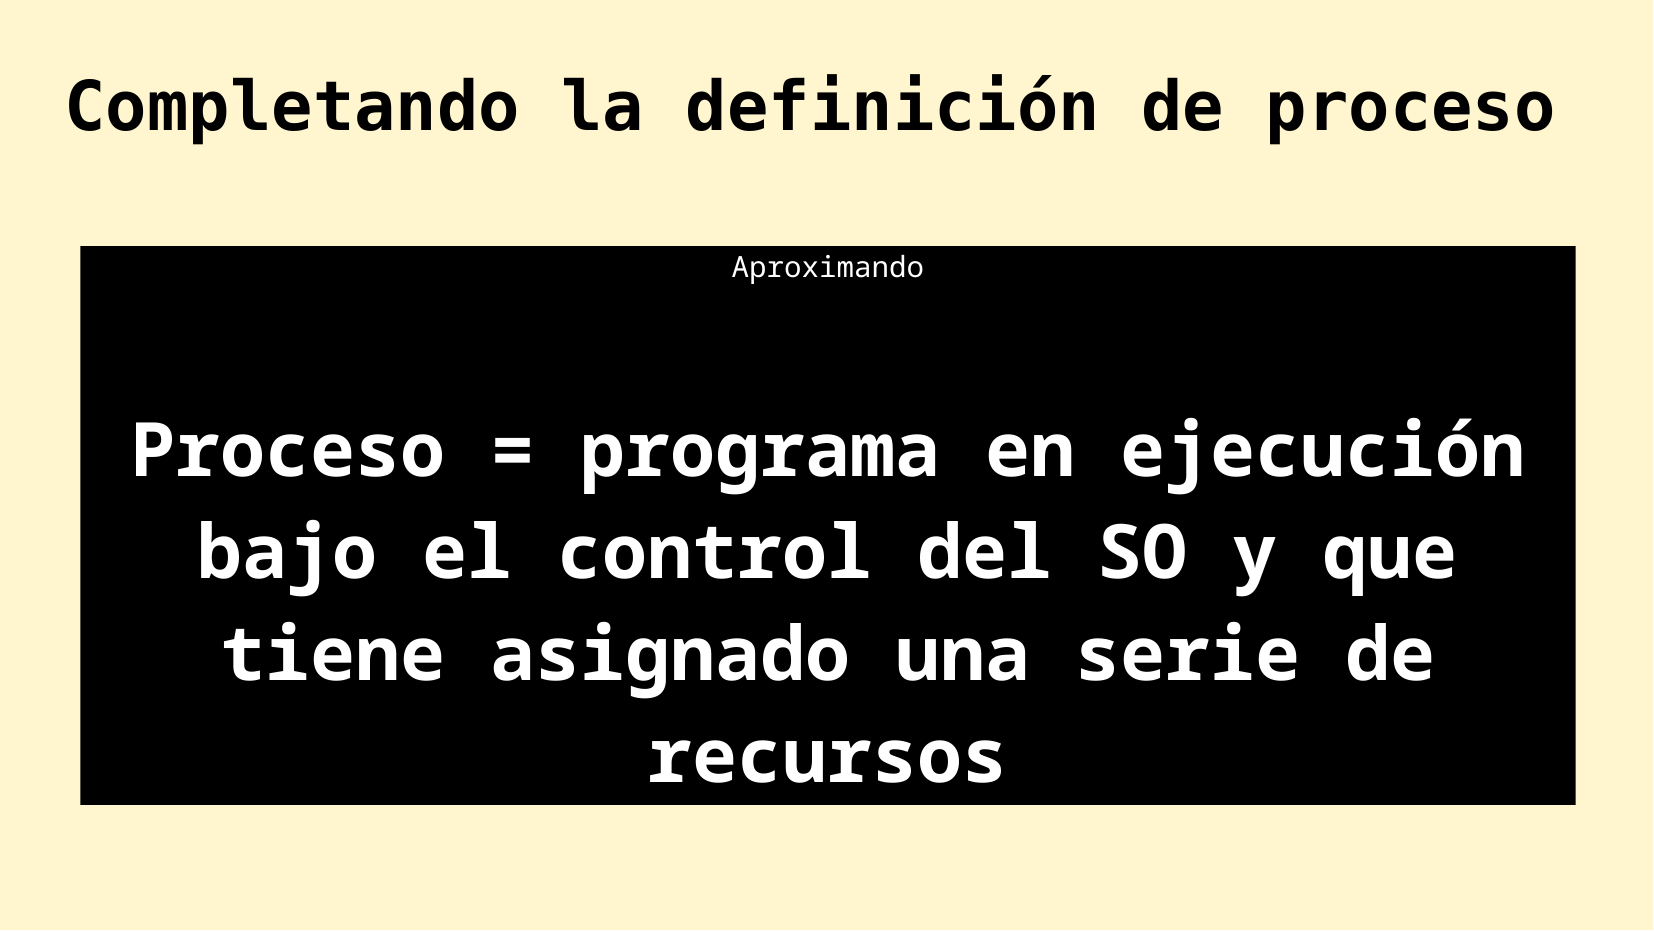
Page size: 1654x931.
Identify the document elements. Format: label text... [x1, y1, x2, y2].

title Completando la definición de proceso [13, 58, 1610, 155]
text_box Aproximando Proceso = programa en ejecución bajo el control del SO y que tiene asignado una serie de recursos [80, 247, 1576, 804]
